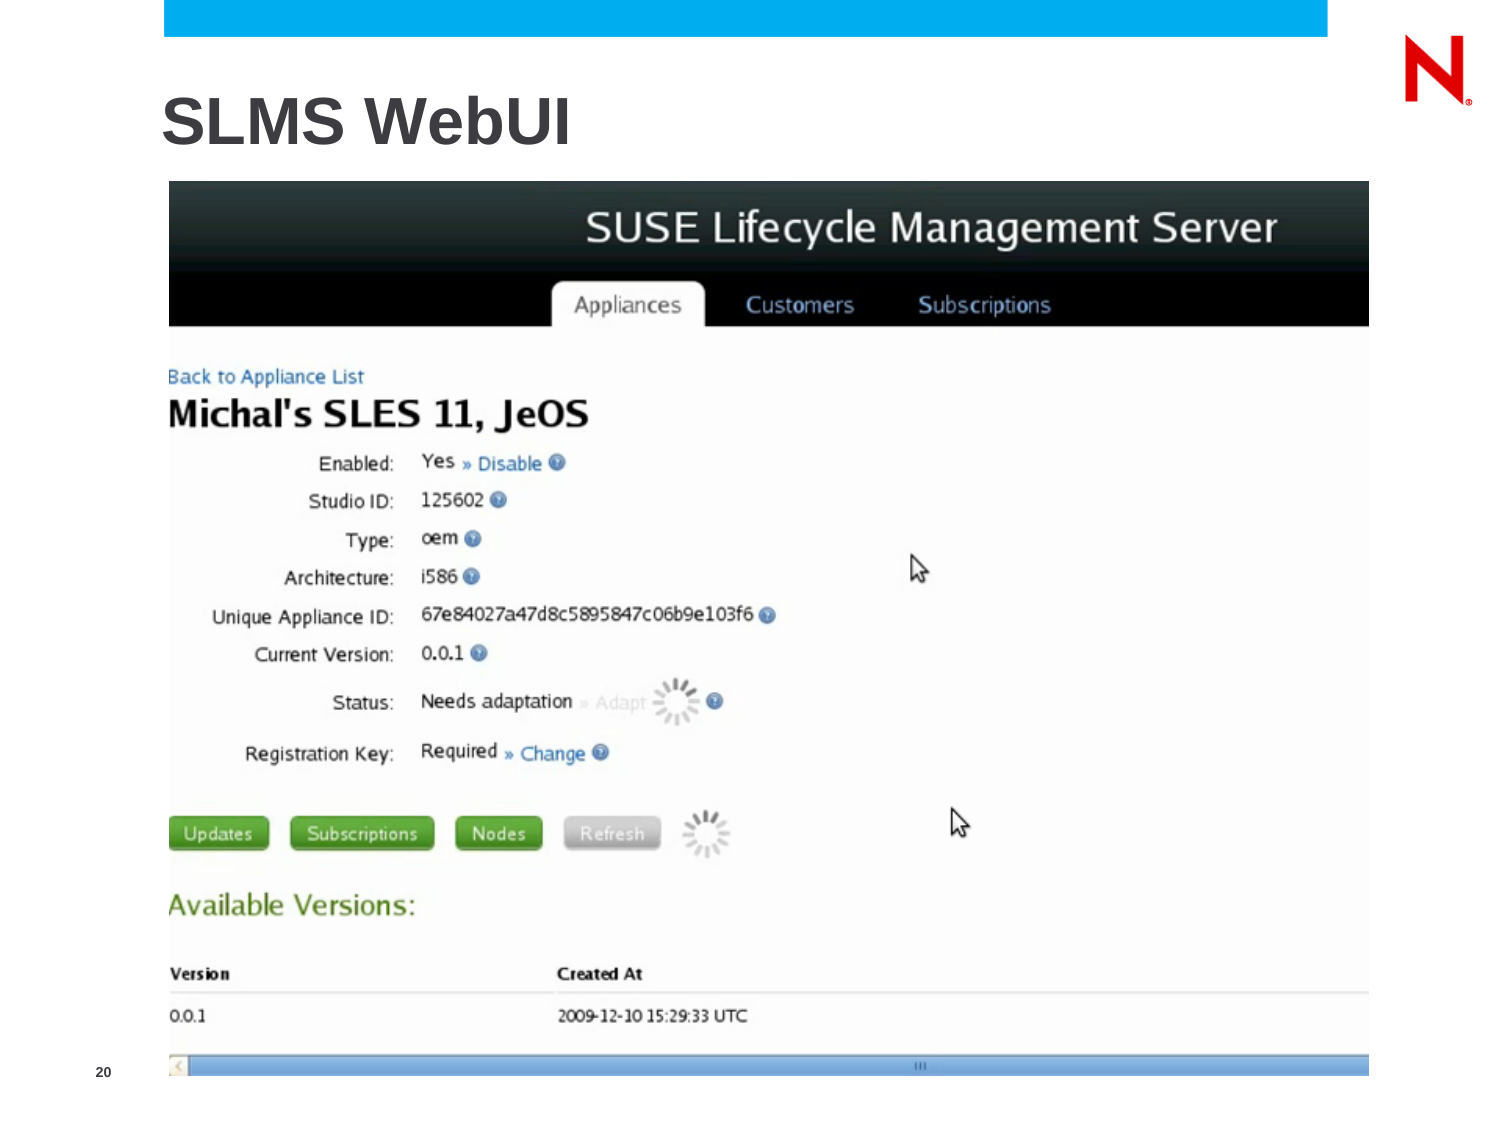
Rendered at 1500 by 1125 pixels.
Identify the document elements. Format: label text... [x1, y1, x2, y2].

title SLMS WebUI [161, 41, 1383, 205]
picture [169, 181, 1369, 1076]
picture [1403, 32, 1473, 107]
